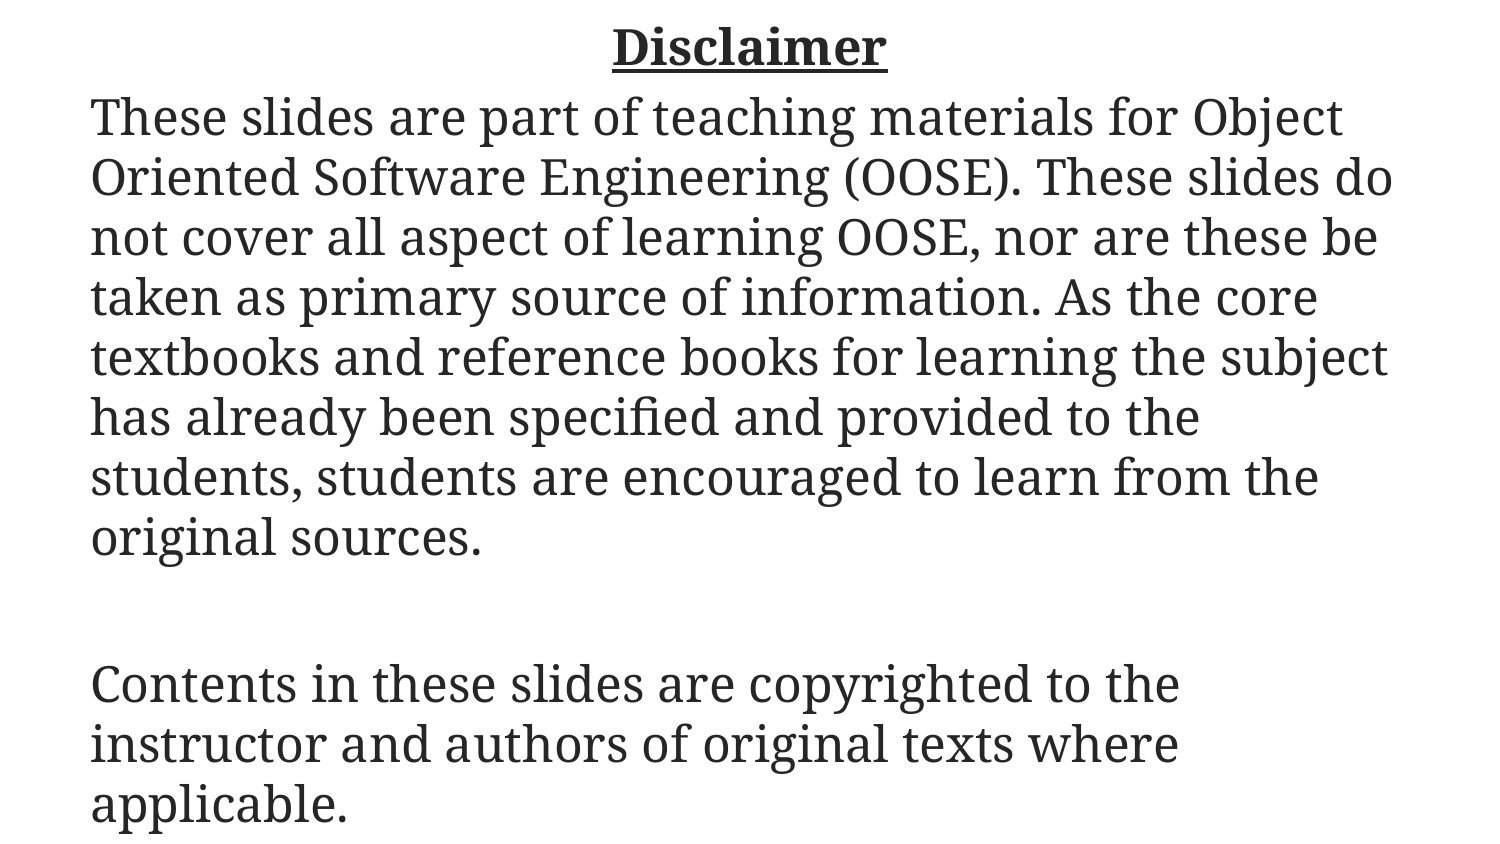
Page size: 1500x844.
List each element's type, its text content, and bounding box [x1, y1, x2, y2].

list Disclaimer These slides are part of teaching materials for Object Oriented Software Engineering (OOSE). These slides do not cover all aspect of learning OOSE, nor are these be taken as primary source of information. As the core textbooks and reference books for learning the subject has already been specified and provided to the students, students are encouraged to learn from the original sources. Contents in these slides are copyrighted to the instructor and authors of original texts where applicable. [75, 51, 1425, 797]
